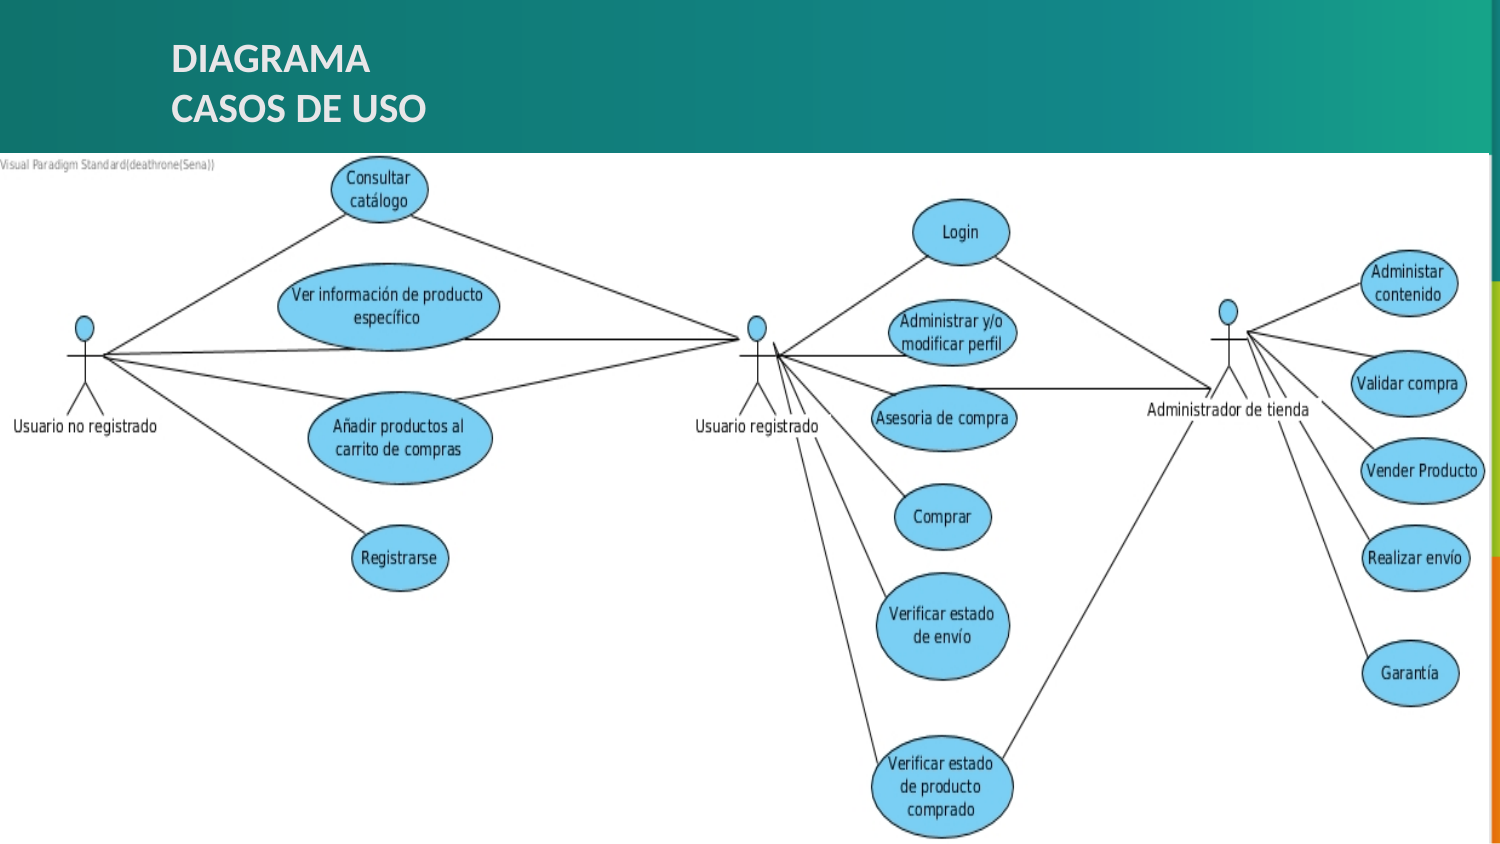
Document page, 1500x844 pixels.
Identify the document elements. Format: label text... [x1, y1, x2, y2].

text_box DIAGRAMA CASOS DE USO [156, 23, 582, 139]
picture [0, 0, 1500, 844]
